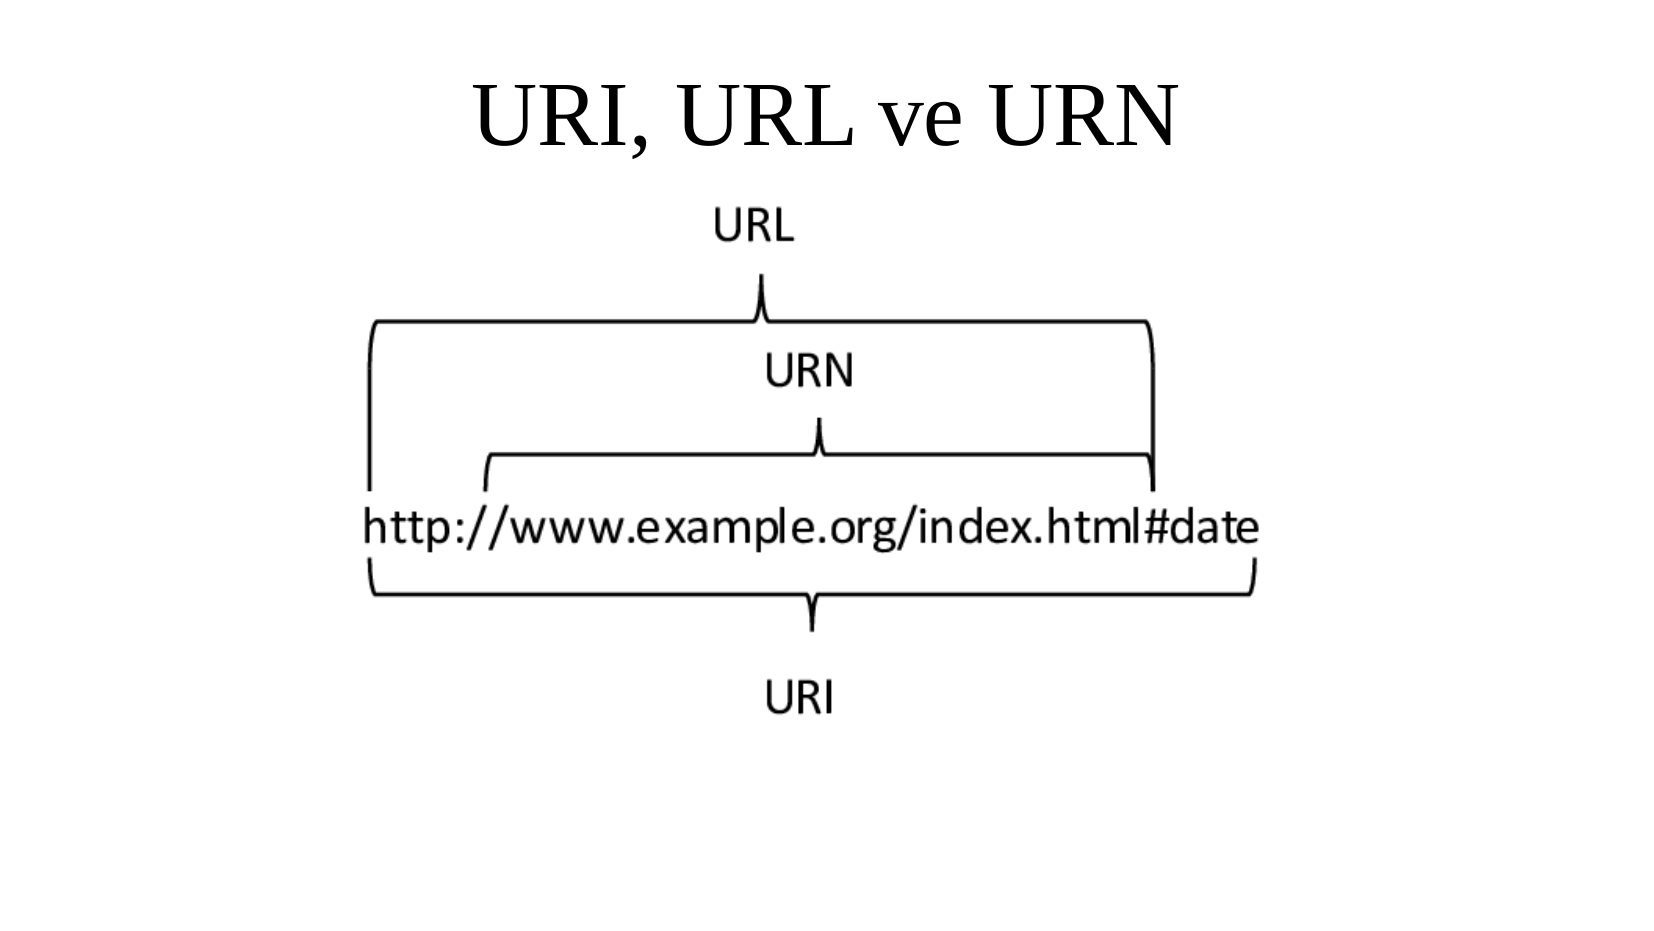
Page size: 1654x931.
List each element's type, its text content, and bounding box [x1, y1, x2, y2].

picture [326, 174, 1334, 759]
title URI, URL ve URN [82, 37, 1571, 193]
